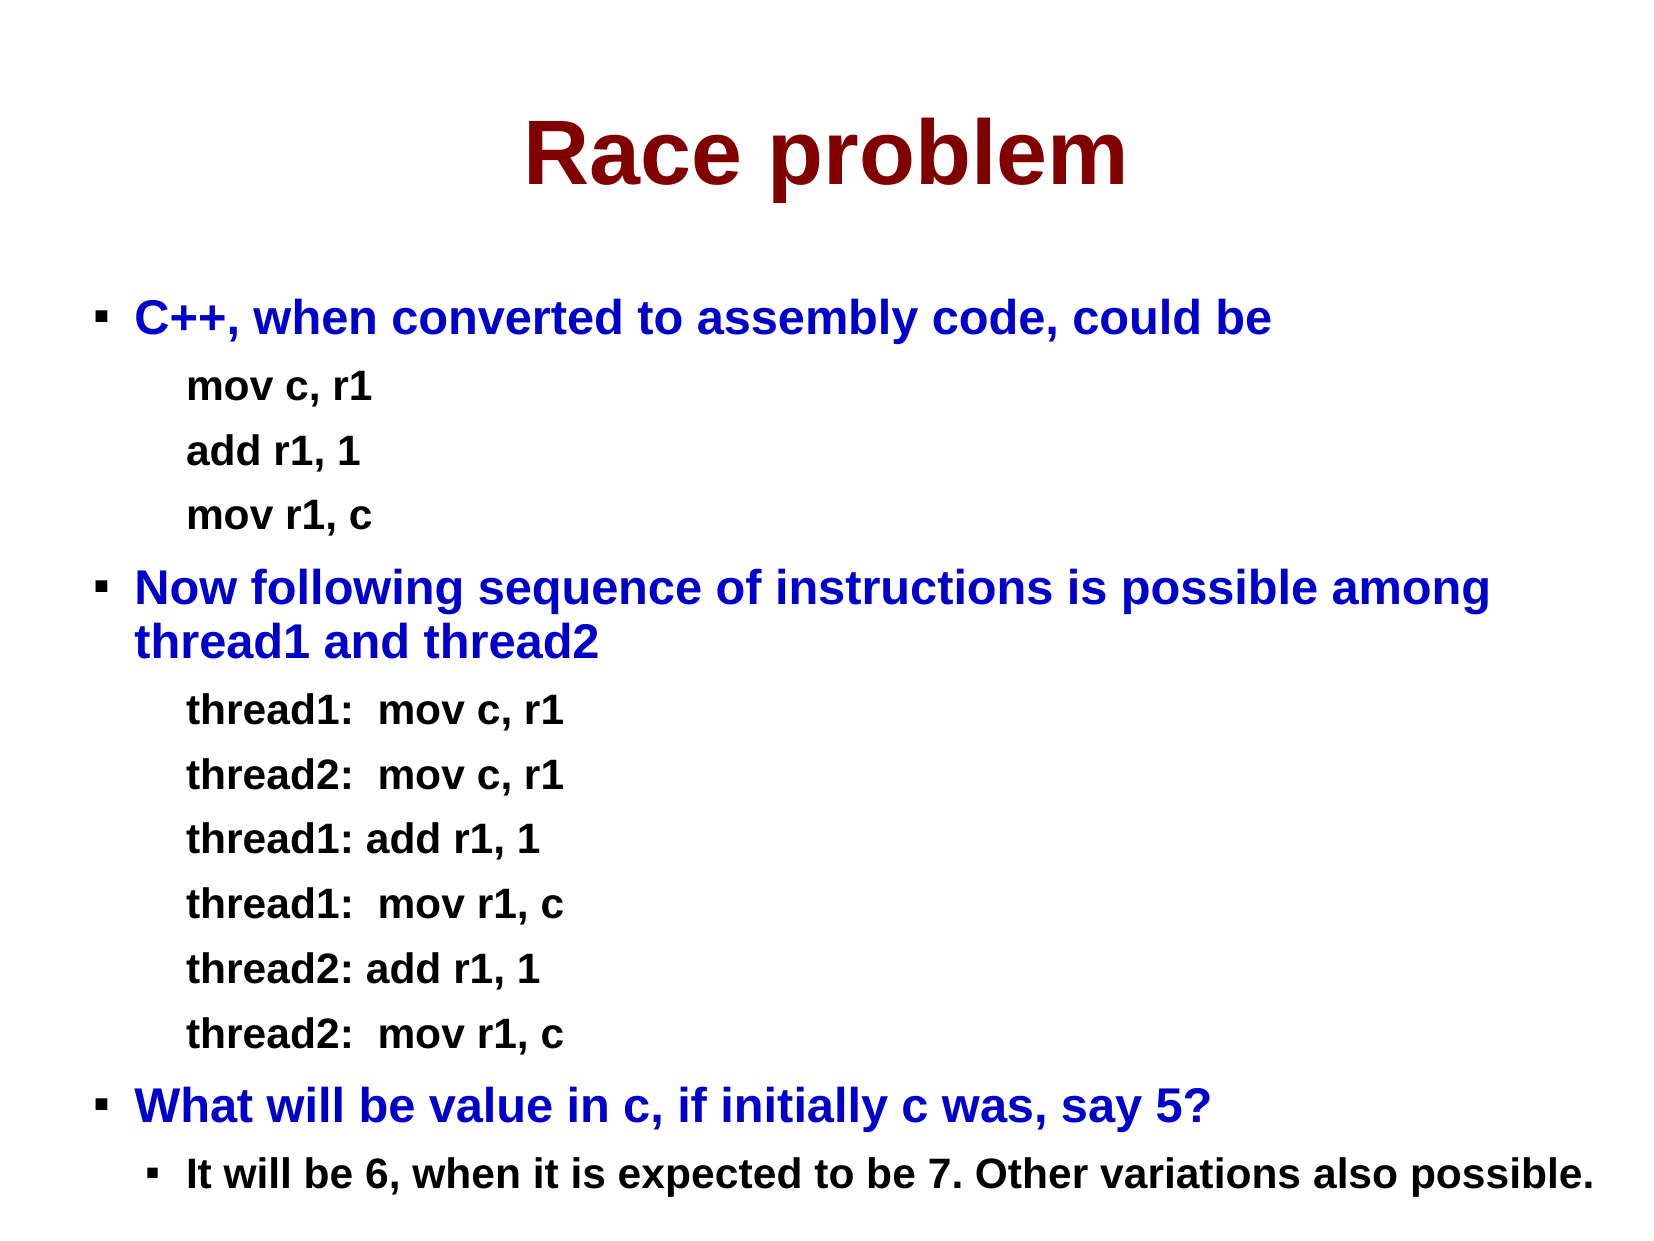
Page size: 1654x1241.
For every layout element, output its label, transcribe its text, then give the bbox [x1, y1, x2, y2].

list C++, when converted to assembly code, could be mov c, r1 add r1, 1 mov r1, c Now following sequence of instructions is possible among thread1 and thread2 thread1: mov c, r1 thread2: mov c, r1 thread1: add r1, 1 thread1: mov r1, c thread2: add r1, 1 thread2: mov r1, c What will be value in c, if initially c was, say 5? It will be 6, when it is expected to be 7. Other variations also possible. [82, 290, 1619, 1205]
title Race problem [82, 49, 1571, 257]
